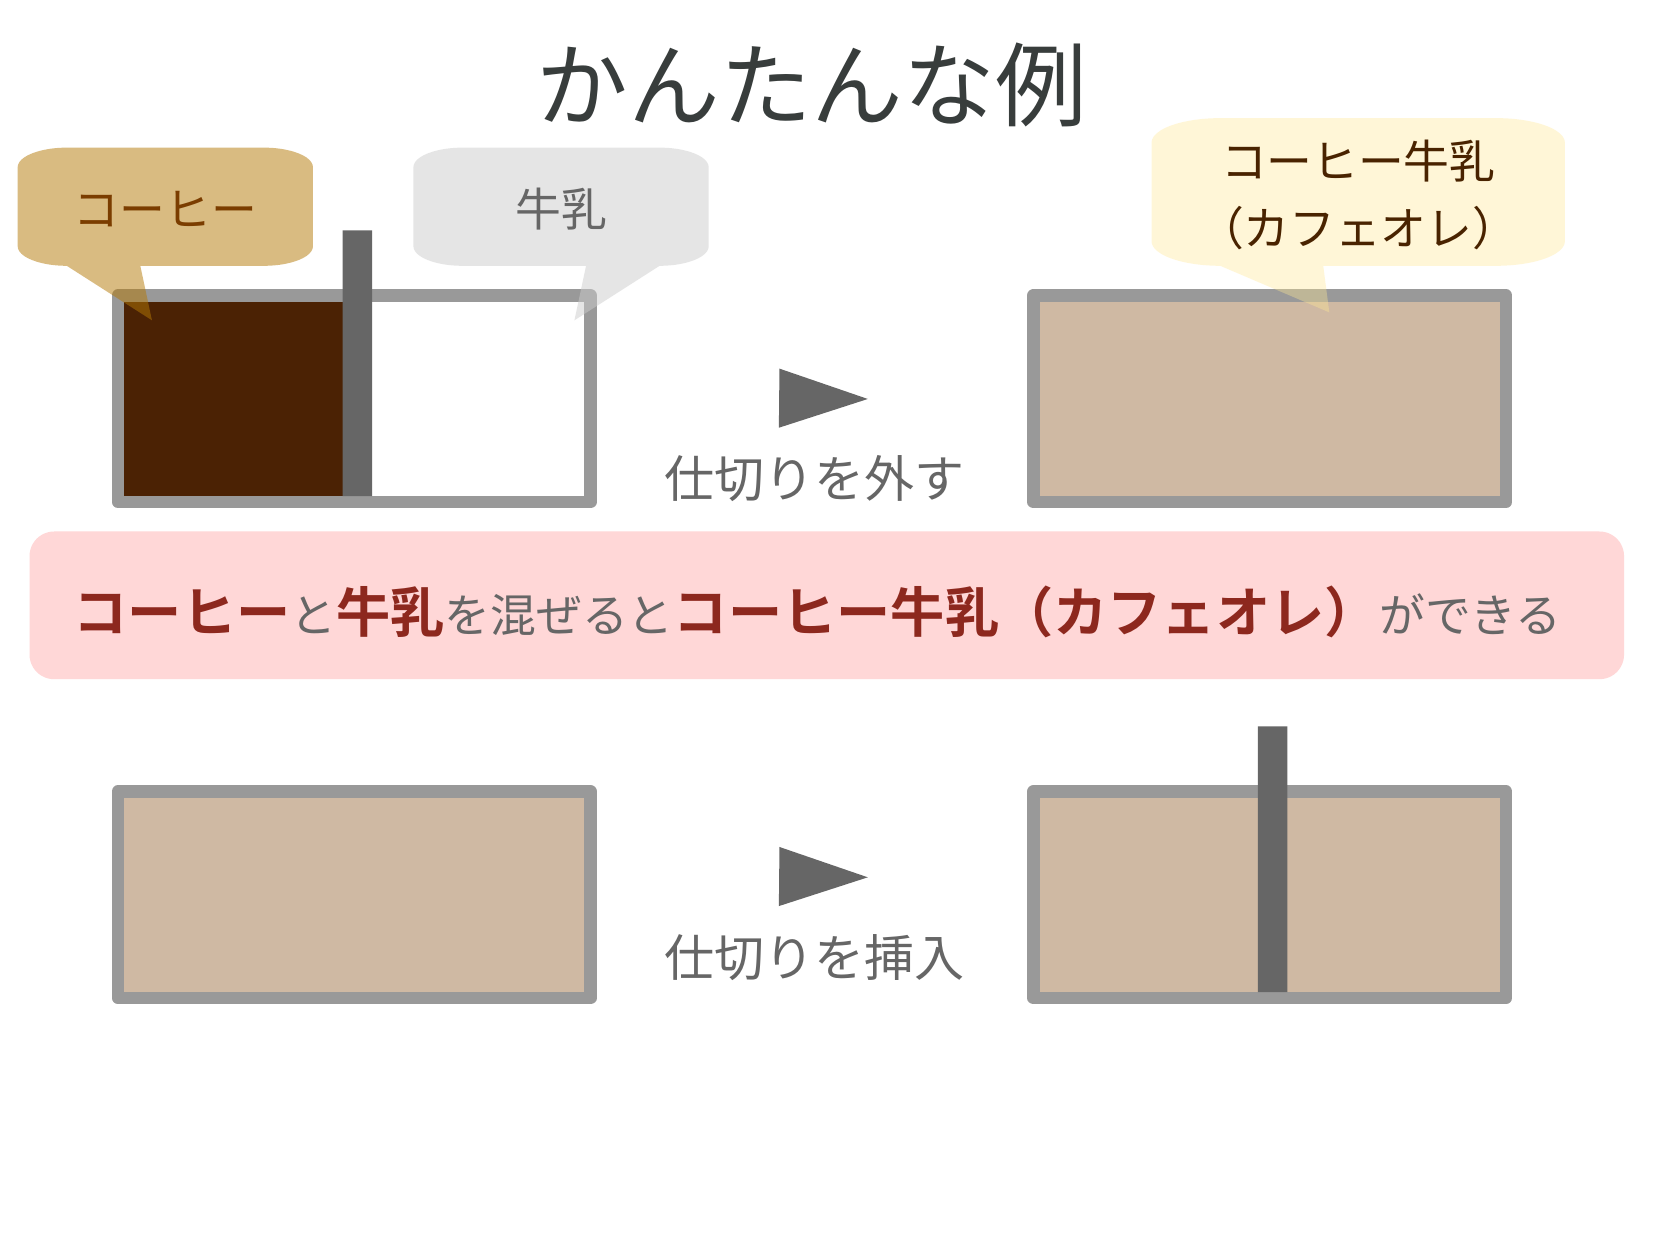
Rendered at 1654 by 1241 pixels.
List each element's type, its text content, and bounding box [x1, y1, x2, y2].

title かんたんな例 [29, 5, 1595, 154]
text_box [1040, 302, 1500, 496]
text_box コーヒー [17, 147, 313, 321]
text_box 仕切りを外す [649, 432, 1004, 520]
text_box [778, 368, 868, 428]
text_box [124, 798, 584, 992]
text_box [1040, 726, 1500, 993]
text_box [778, 846, 868, 907]
text_box 牛乳 [413, 147, 709, 321]
text_box [29, 531, 1625, 680]
text_box コーヒーと牛乳を混ぜるとコーヒー牛乳（カフェオレ）ができる [59, 562, 1595, 656]
text_box コーヒー牛乳 （カフェオレ） [1151, 118, 1565, 313]
text_box [124, 230, 584, 497]
text_box 仕切りを挿入 [649, 910, 1004, 999]
